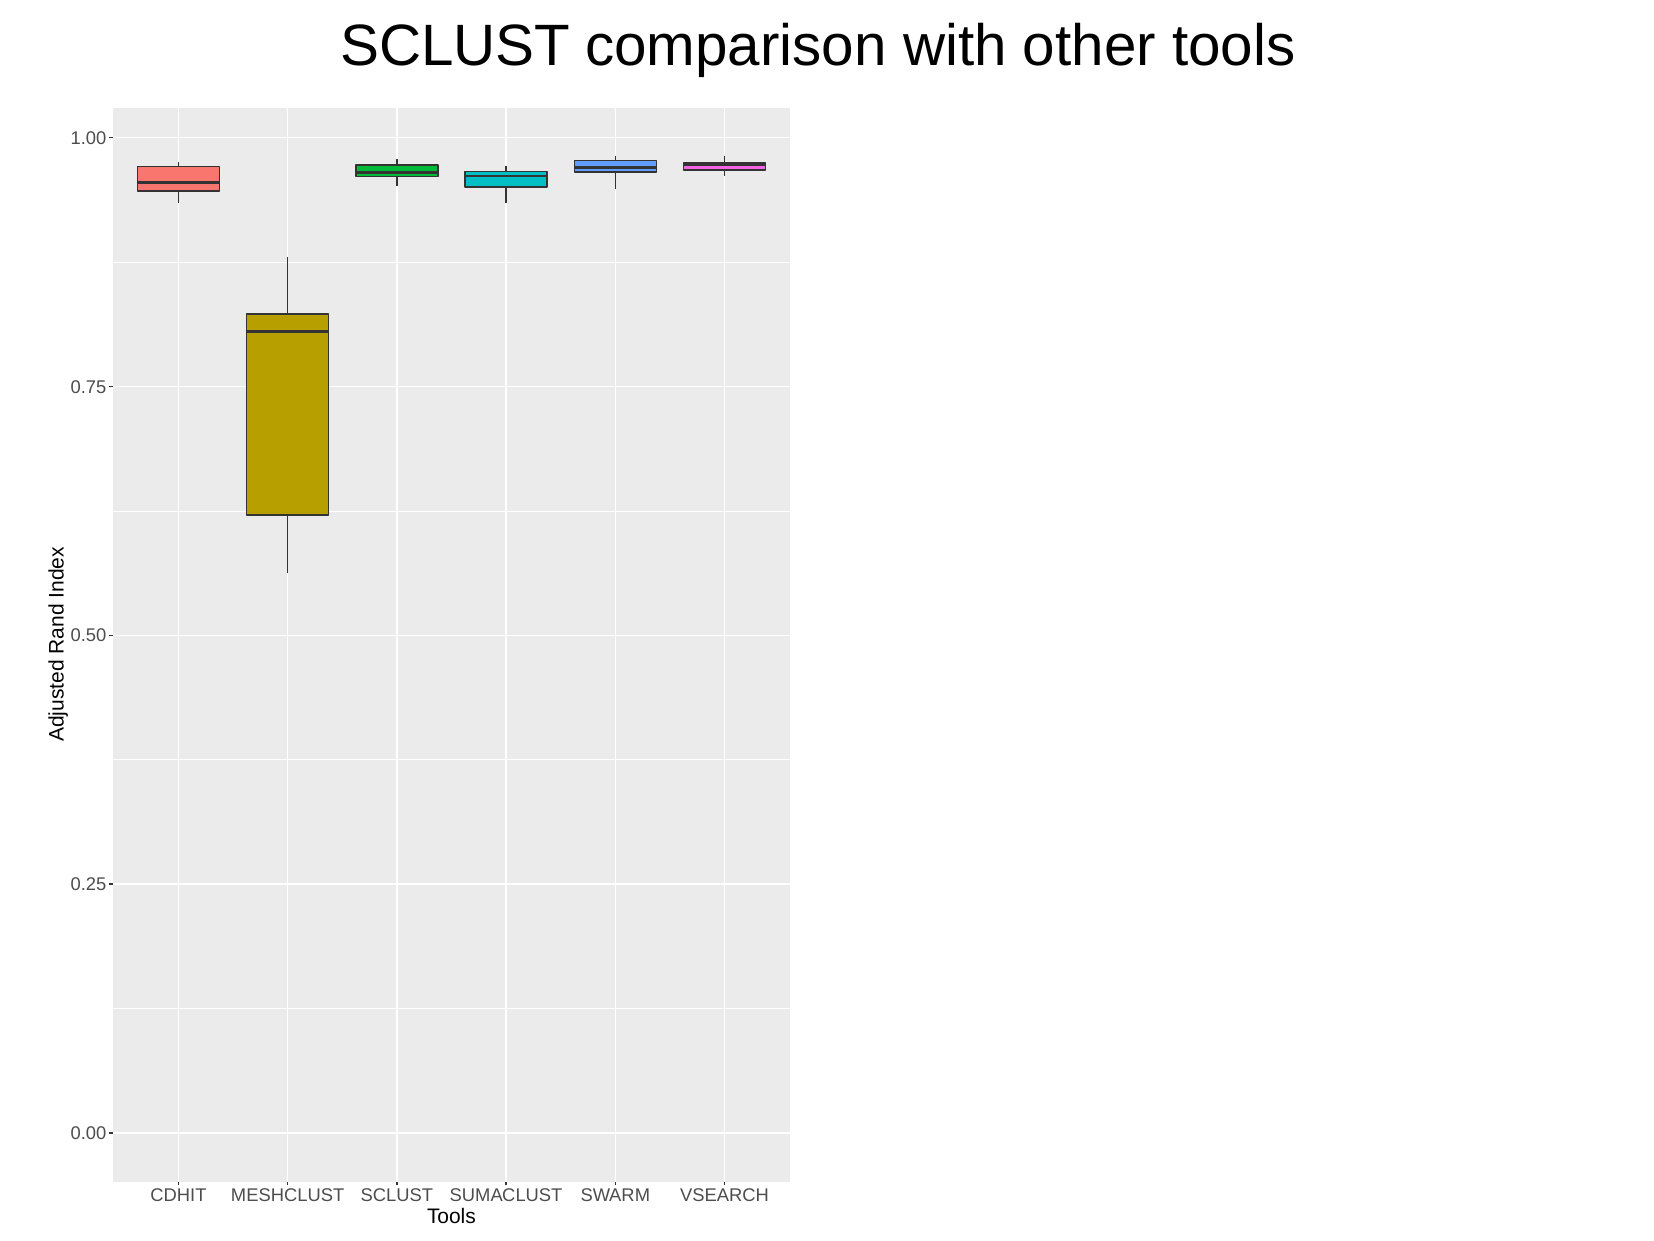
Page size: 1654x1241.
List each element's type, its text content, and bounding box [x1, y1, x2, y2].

picture [41, 100, 798, 1235]
text_box SCLUST comparison with other tools [0, 4, 1654, 85]
